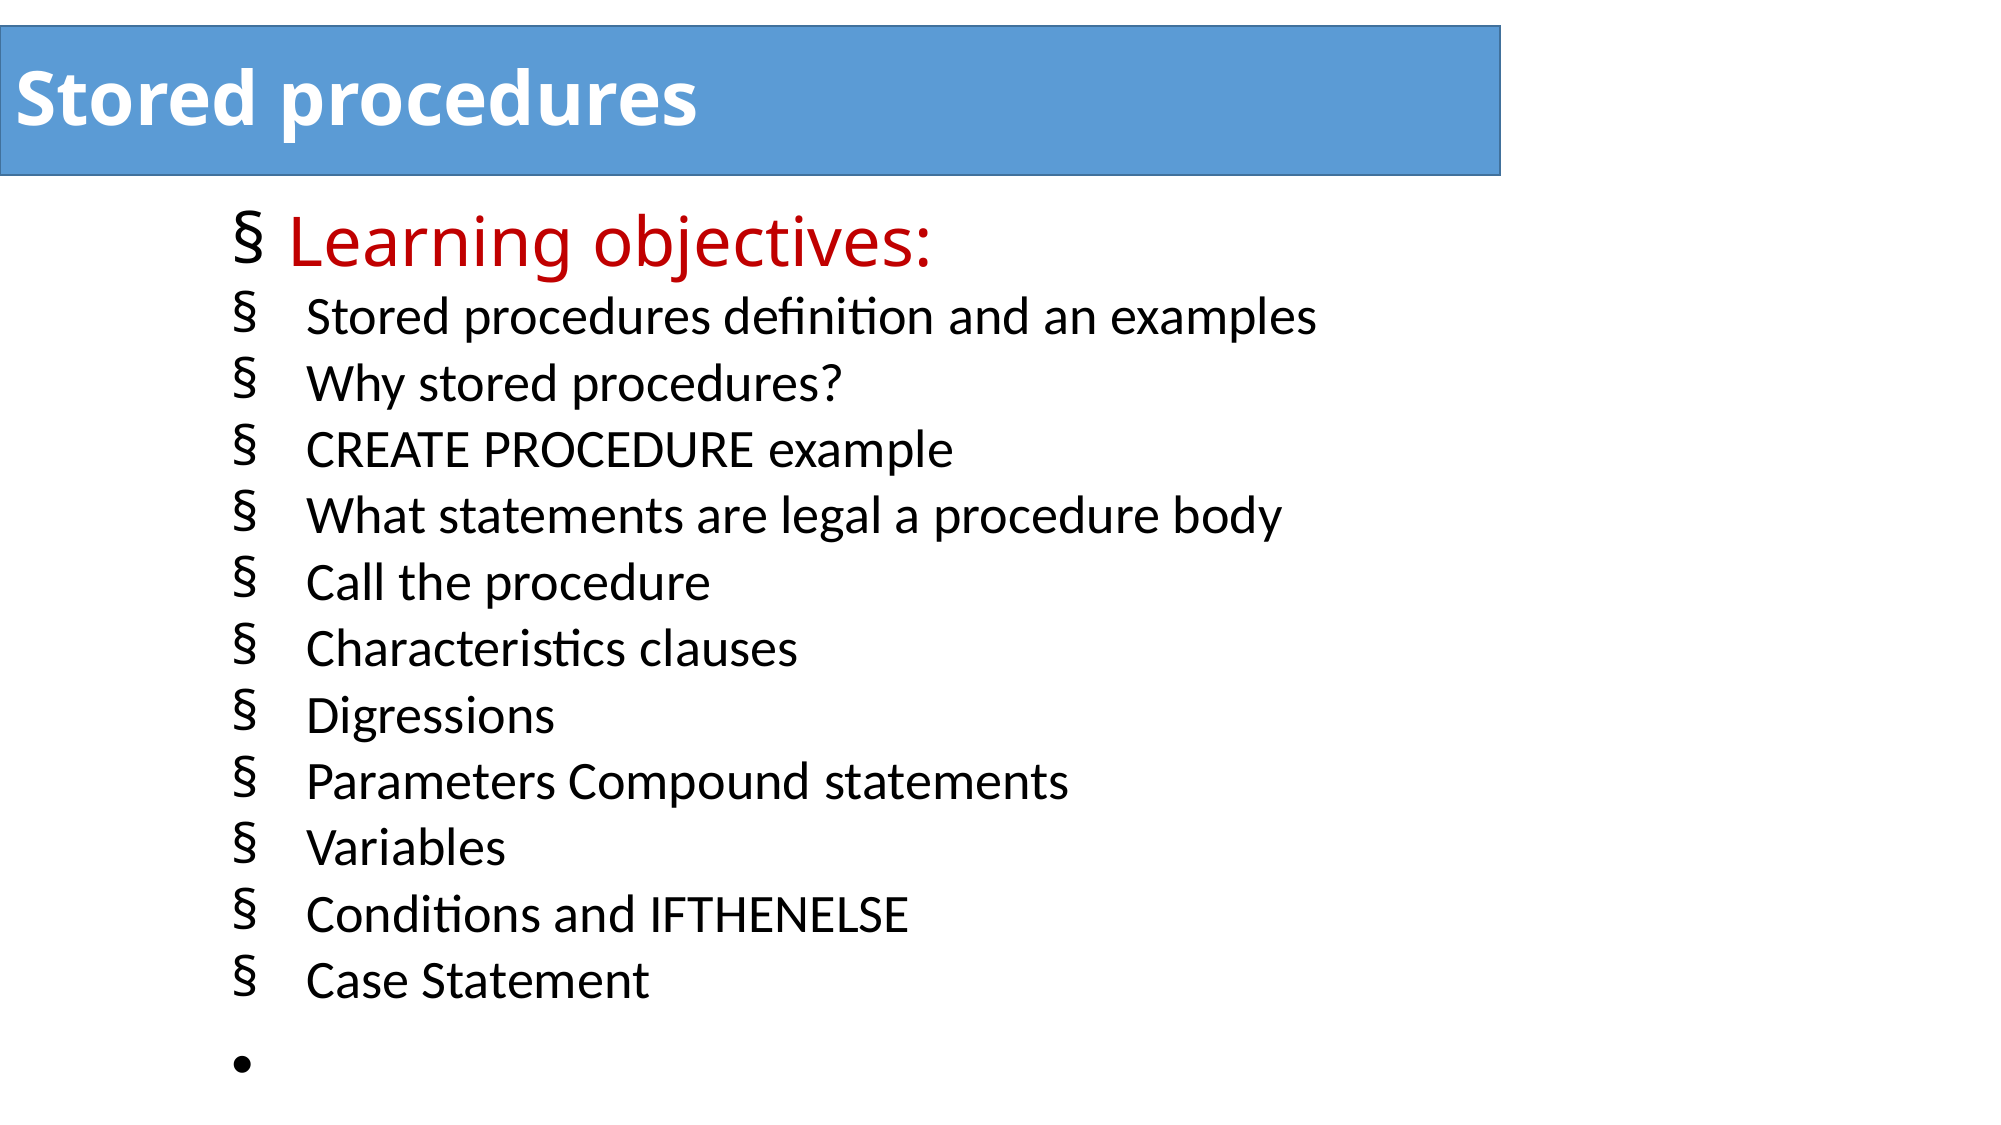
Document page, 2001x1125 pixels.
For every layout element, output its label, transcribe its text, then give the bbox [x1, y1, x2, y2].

title Stored procedures [0, 26, 1501, 176]
subtitle Learning objectives: Stored procedures definition and an examples Why stored procedures? CREATE PROCEDURE example What statements are legal a procedure body Call the procedure Characteristics clauses Digressions Parameters Compound statements Variables Conditions and IF­THEN­ELSE Case Statement [216, 212, 1411, 1064]
